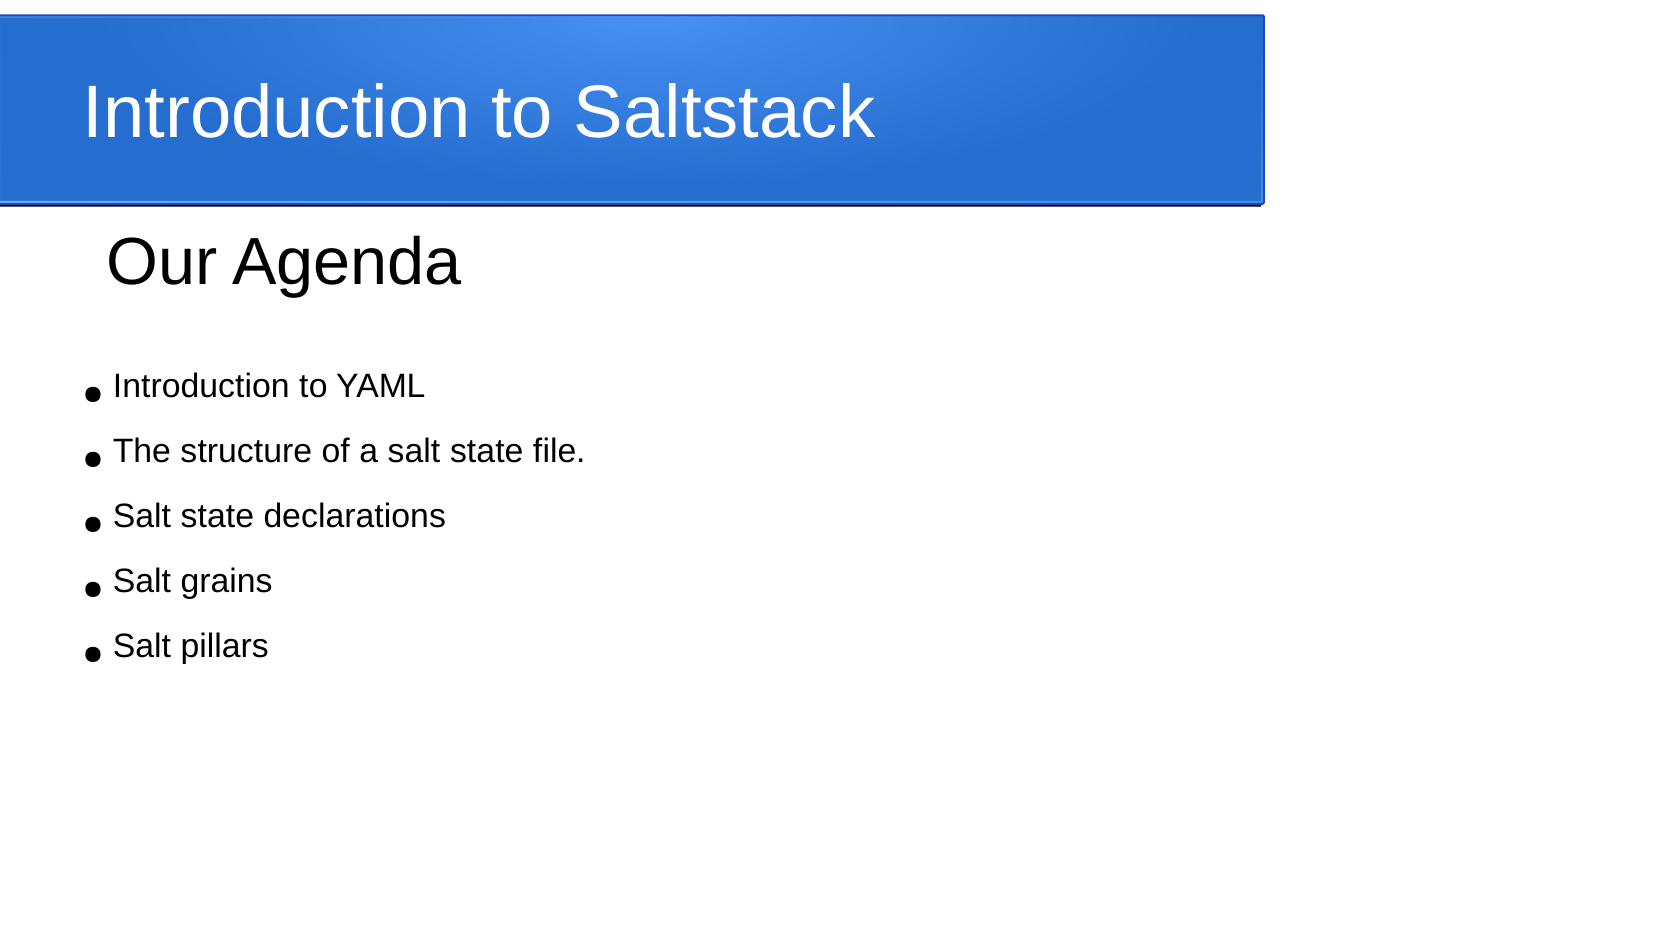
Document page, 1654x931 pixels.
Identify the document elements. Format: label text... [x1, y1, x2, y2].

title Introduction to Saltstack [82, 35, 1235, 189]
subtitle Our Agenda Introduction to YAML The structure of a salt state file. Salt state declarations Salt grains Salt pillars [82, 224, 1571, 764]
